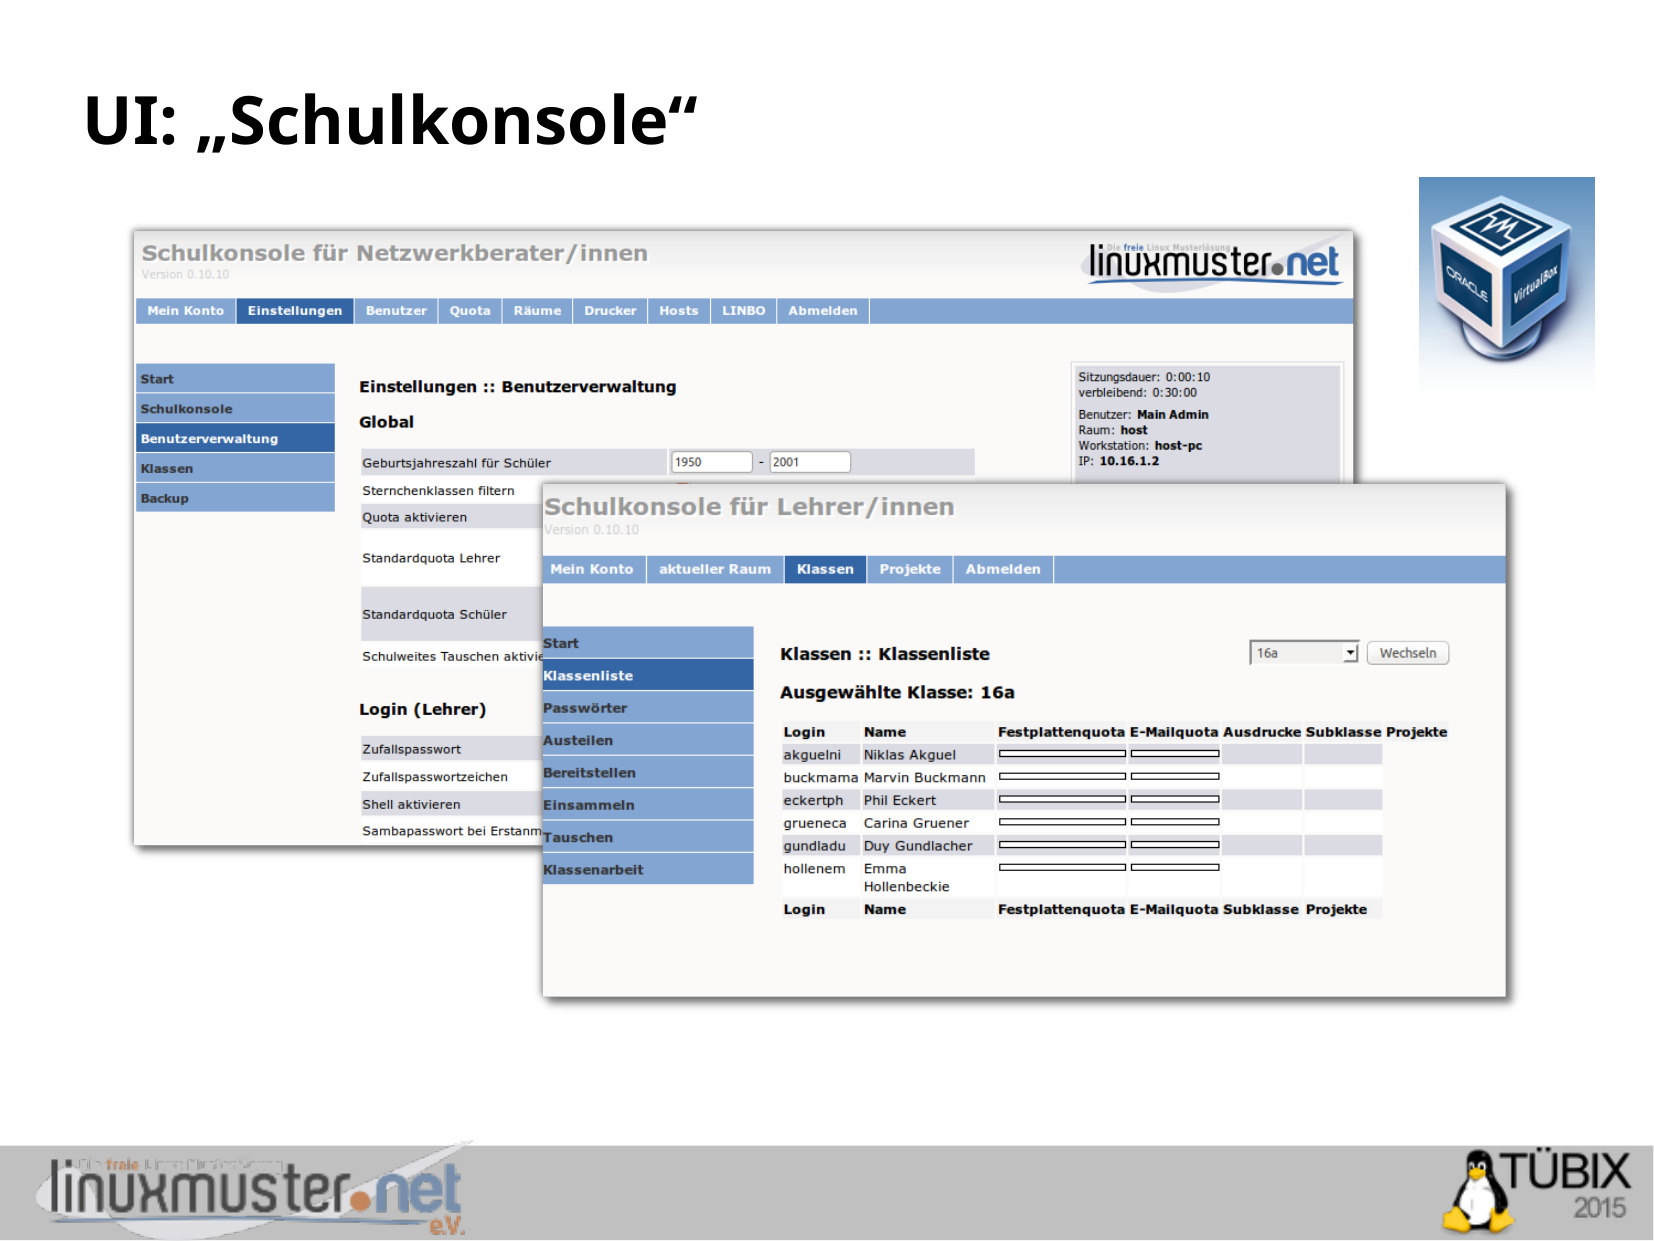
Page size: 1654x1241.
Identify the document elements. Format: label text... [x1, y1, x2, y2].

picture [1419, 177, 1595, 402]
picture [1440, 1146, 1642, 1238]
picture [36, 1140, 473, 1241]
picture [123, 220, 1525, 1016]
title UI: „Schulkonsole“ [82, 49, 1571, 189]
